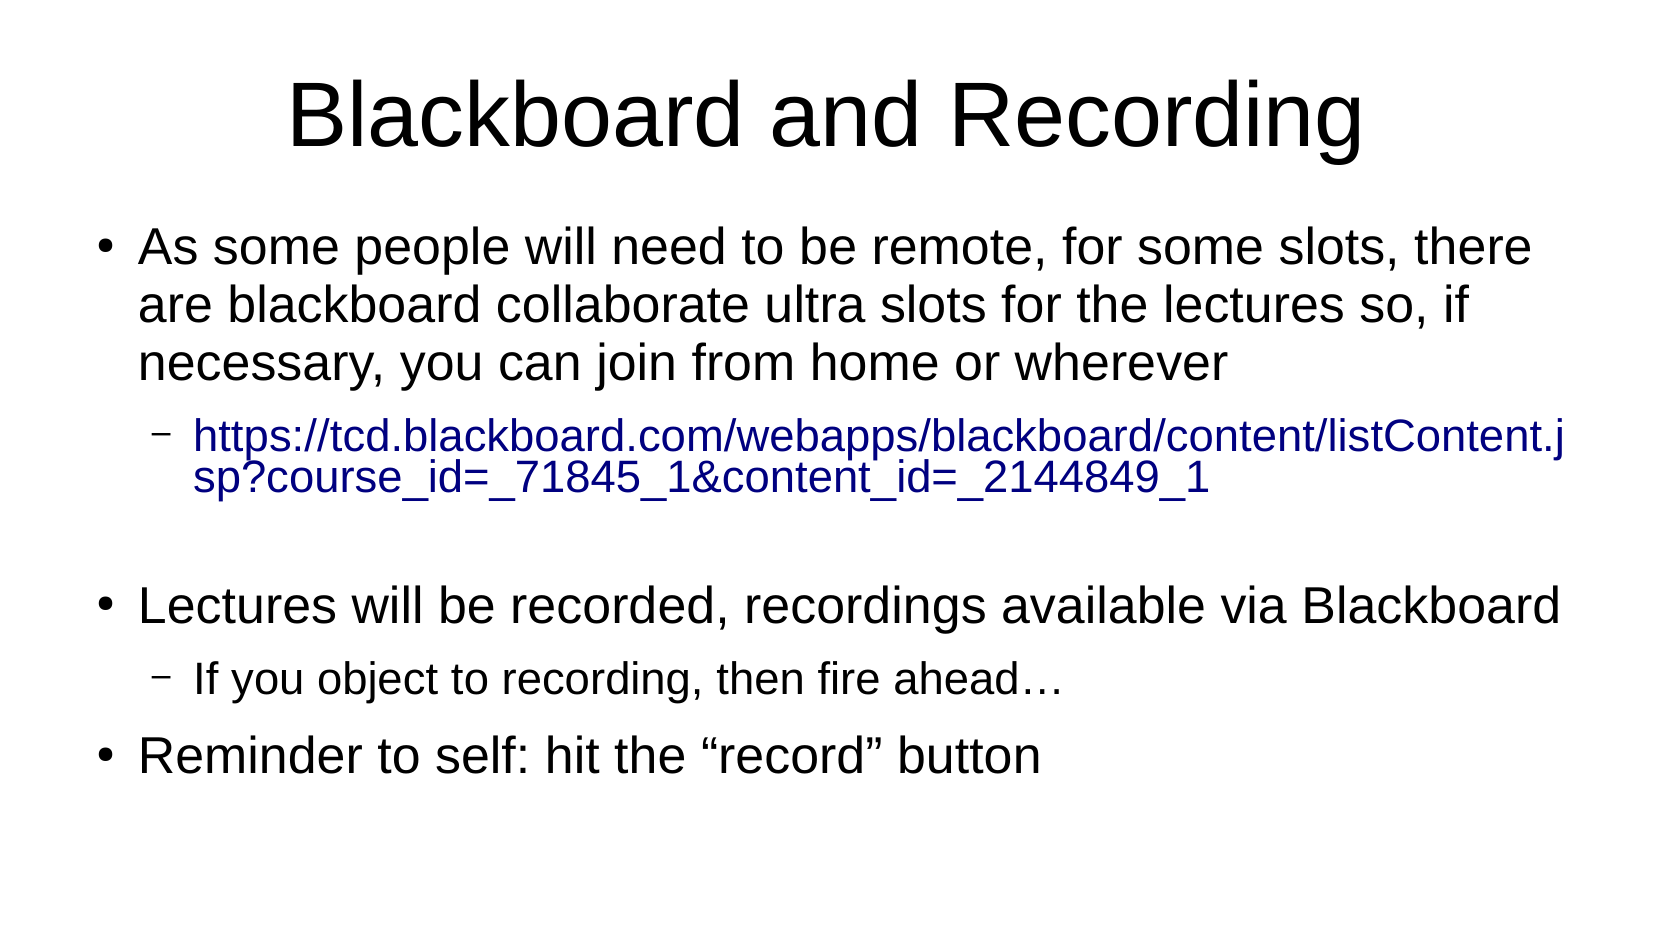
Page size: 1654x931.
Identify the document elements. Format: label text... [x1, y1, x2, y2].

title Blackboard and Recording [82, 37, 1571, 193]
list As some people will need to be remote, for some slots, there are blackboard collaborate ultra slots for the lectures so, if necessary, you can join from home or wherever https://tcd.blackboard.com/webapps/blackboard/content/listContent.jsp?course_id=_71845_1&content_id=_2144849_1 Lectures will be recorded, recordings available via Blackboard If you object to recording, then fire ahead… Reminder to self: hit the “record” button [82, 217, 1571, 758]
